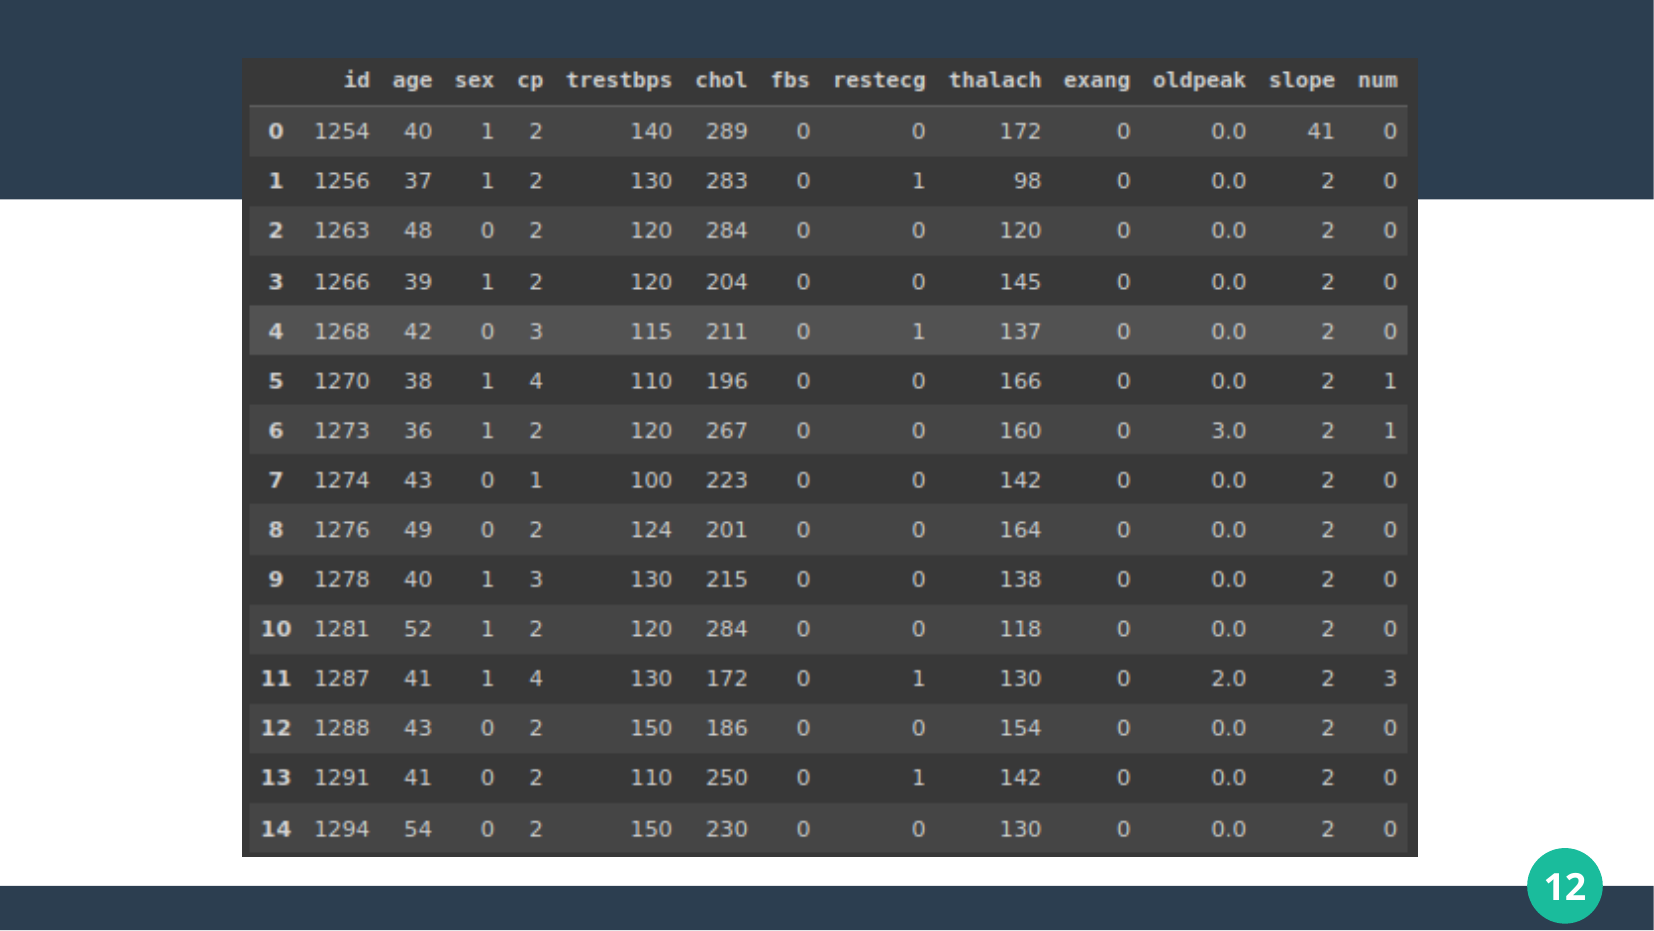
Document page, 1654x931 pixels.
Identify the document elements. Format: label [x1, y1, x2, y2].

picture [242, 58, 1418, 857]
